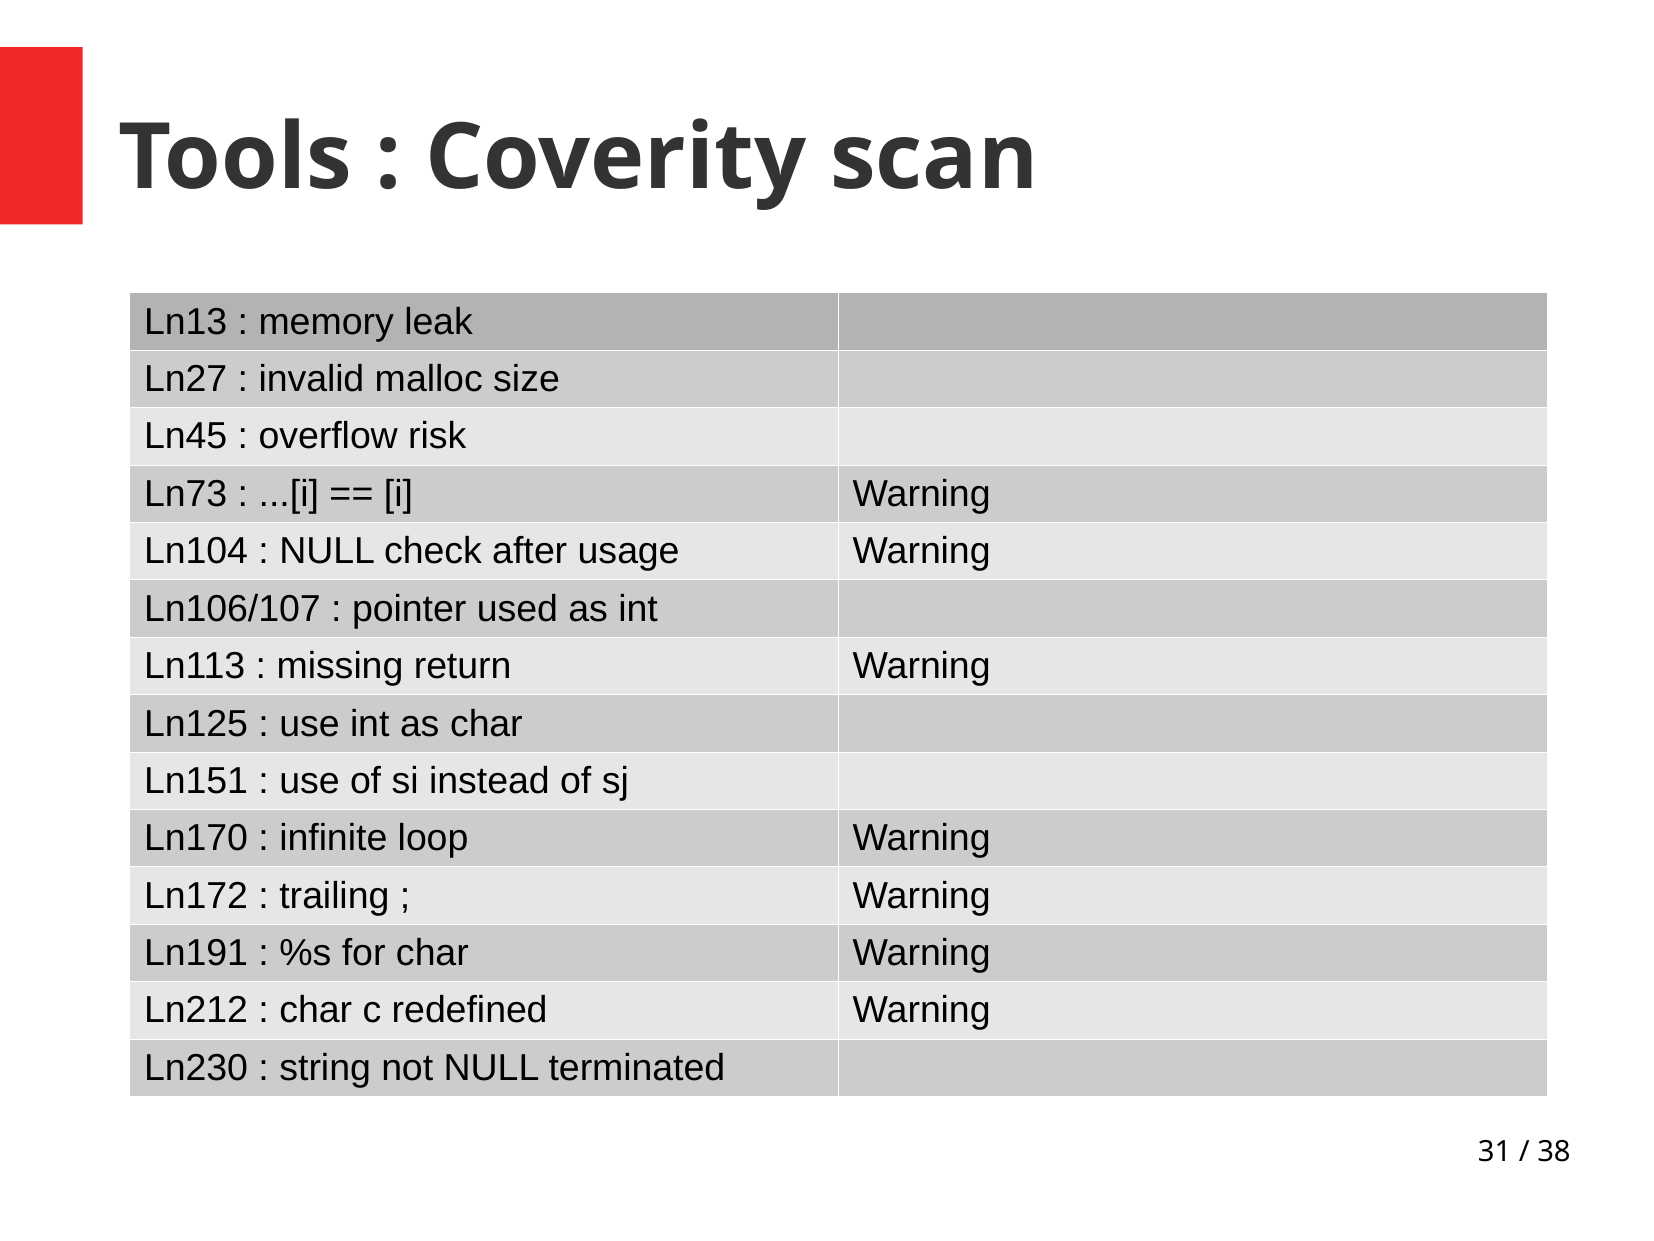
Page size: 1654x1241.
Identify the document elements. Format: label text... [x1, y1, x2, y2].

table_cell Ln113 : missing return [130, 638, 838, 694]
table_cell [839, 580, 1547, 637]
table_cell [839, 753, 1547, 809]
table_cell Ln27 : invalid malloc size [130, 351, 838, 407]
table_cell Warning [839, 925, 1547, 981]
table_cell Ln170 : infinite loop [130, 810, 838, 866]
table_cell Warning [839, 867, 1547, 924]
table_cell Warning [839, 638, 1547, 694]
table_cell Ln73 : ...[i] == [i] [130, 466, 838, 522]
table_cell [839, 351, 1547, 407]
table_header [839, 293, 1547, 350]
table_header Ln13 : memory leak [130, 293, 838, 350]
table_cell Warning [839, 466, 1547, 522]
table_cell Ln191 : %s for char [130, 925, 838, 981]
table_cell Warning [839, 982, 1547, 1039]
title Tools : Coverity scan [118, 49, 1571, 257]
table_cell [839, 695, 1547, 752]
table_cell Warning [839, 523, 1547, 579]
table_cell Ln230 : string not NULL terminated [130, 1040, 838, 1096]
table_cell Ln151 : use of si instead of sj [130, 753, 838, 809]
table_cell [839, 408, 1547, 465]
table_cell Ln125 : use int as char [130, 695, 838, 752]
table_cell Ln106/107 : pointer used as int [130, 580, 838, 637]
table_cell Ln45 : overflow risk [130, 408, 838, 465]
table_cell Ln172 : trailing ; [130, 867, 838, 924]
table_cell Warning [839, 810, 1547, 866]
table_cell Ln212 : char c redefined [130, 982, 838, 1039]
table_cell [839, 1040, 1547, 1096]
table_cell Ln104 : NULL check after usage [130, 523, 838, 579]
